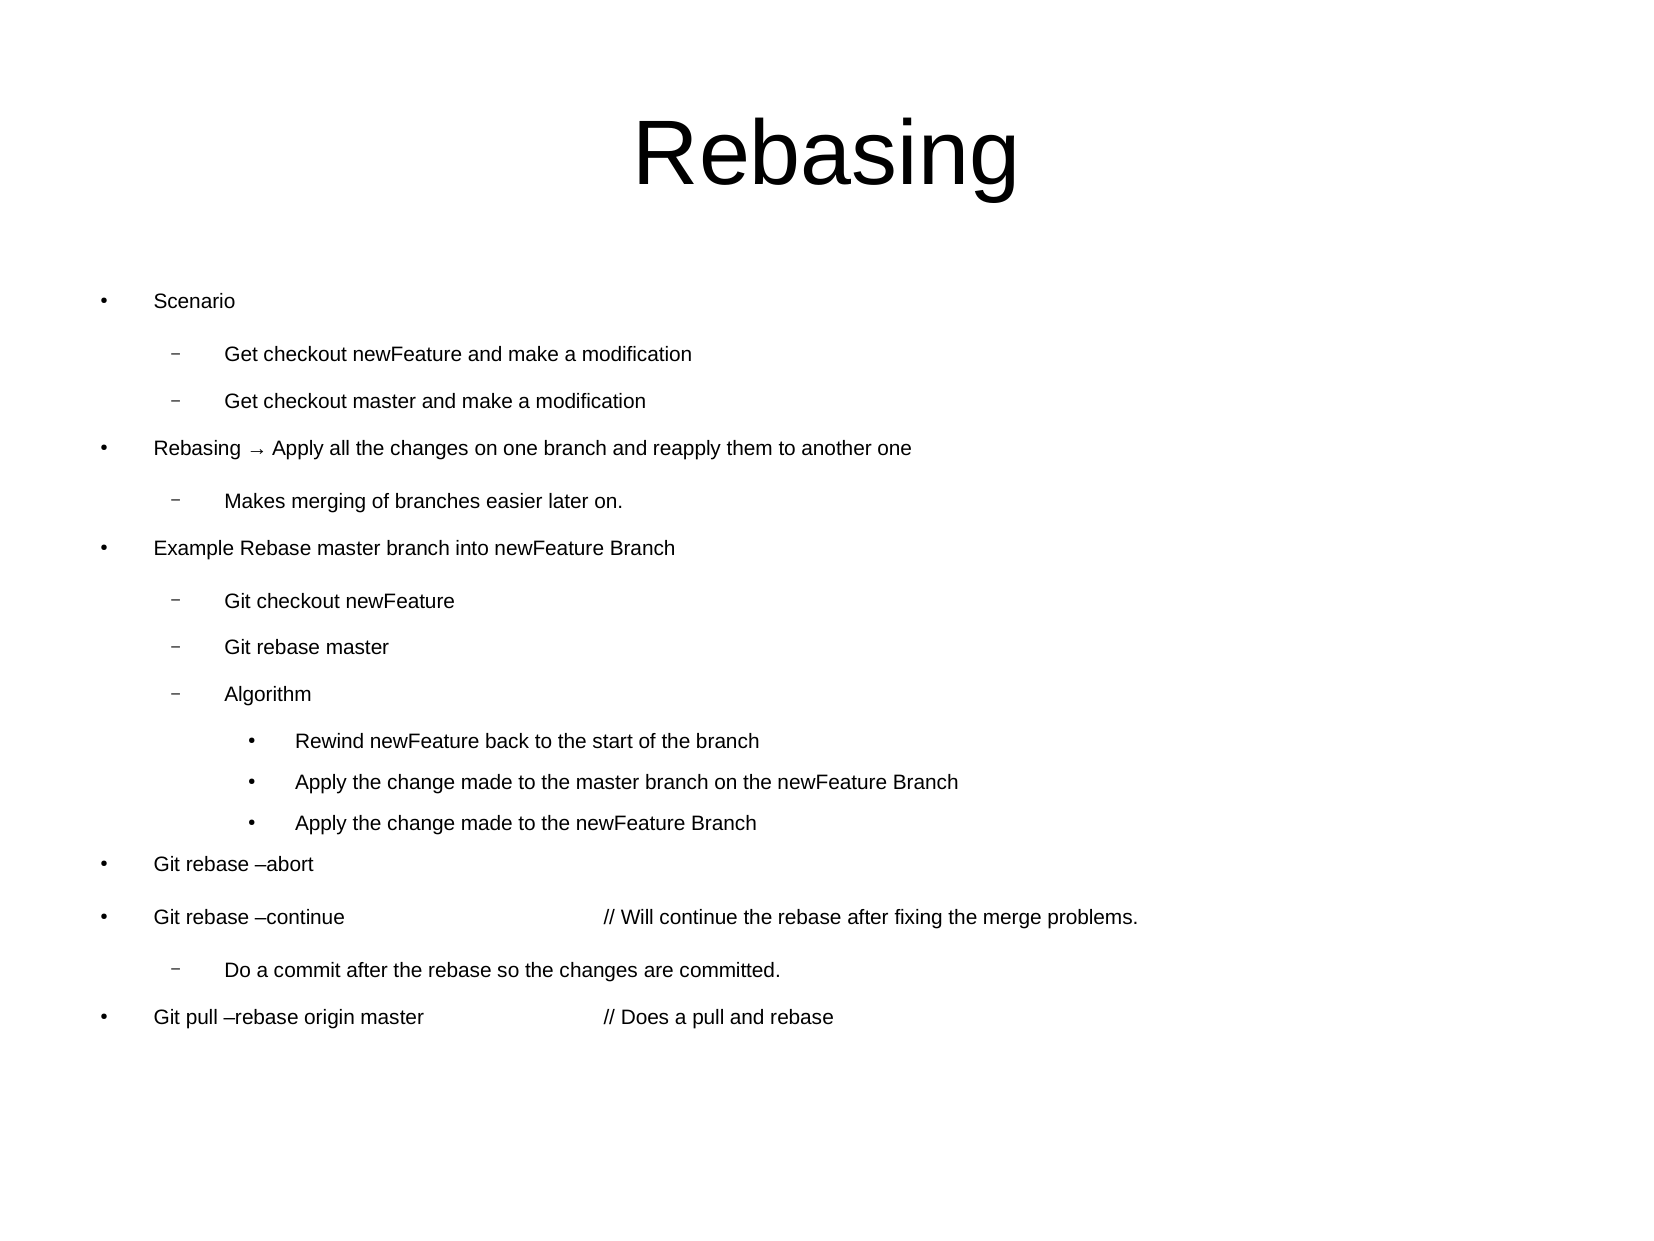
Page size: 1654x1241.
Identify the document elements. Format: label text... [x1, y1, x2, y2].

title Rebasing [82, 49, 1571, 257]
list Scenario Get checkout newFeature and make a modification Get checkout master and make a modification Rebasing → Apply all the changes on one branch and reapply them to another one Makes merging of branches easier later on. Example Rebase master branch into newFeature Branch Git checkout newFeature Git rebase master Algorithm Rewind newFeature back to the start of the branch Apply the change made to the master branch on the newFeature Branch Apply the change made to the newFeature Branch Git rebase –abort Git rebase –continue // Will continue the rebase after fixing the merge problems. Do a commit after the rebase so the changes are committed. Git pull –rebase origin master // Does a pull and rebase [82, 290, 1571, 1216]
